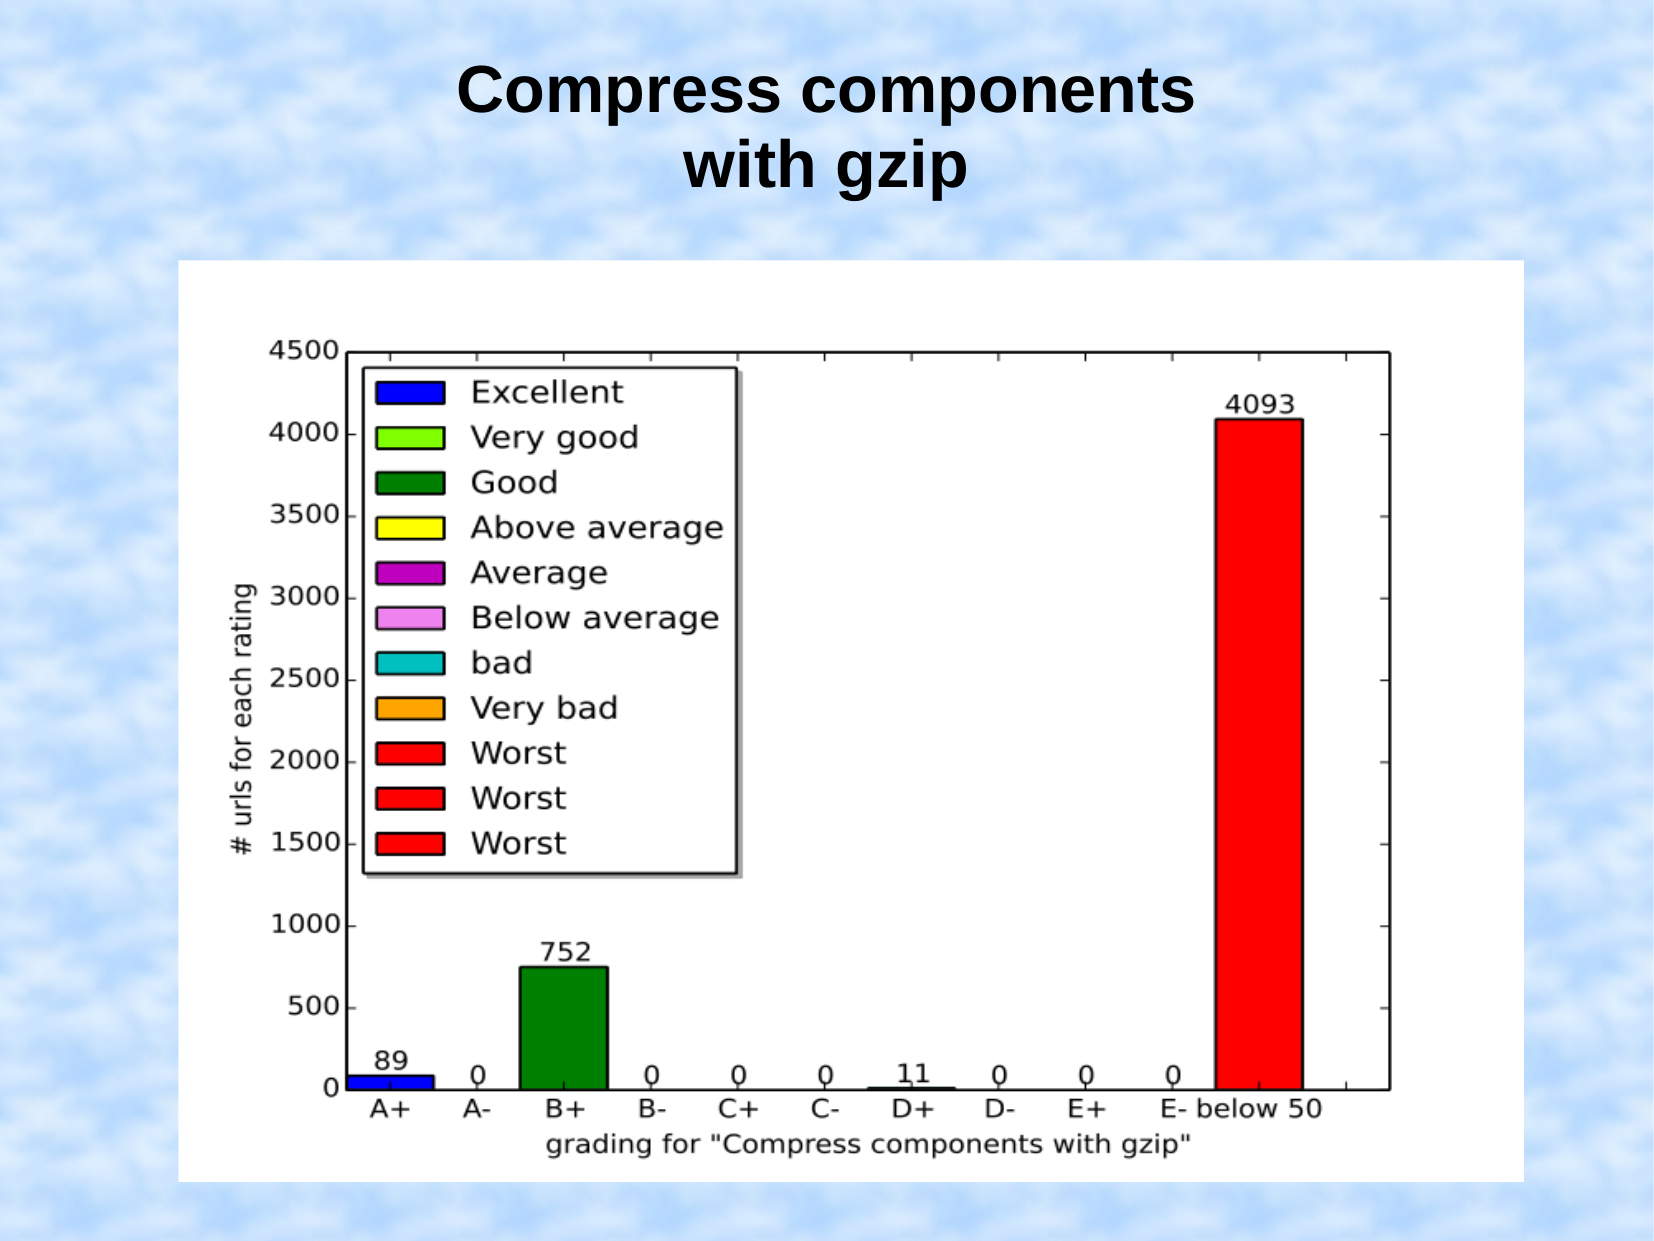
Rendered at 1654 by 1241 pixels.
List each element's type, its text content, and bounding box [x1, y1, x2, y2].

picture [0, 0, 1654, 1241]
title Compress components with gzip [389, 49, 1264, 205]
